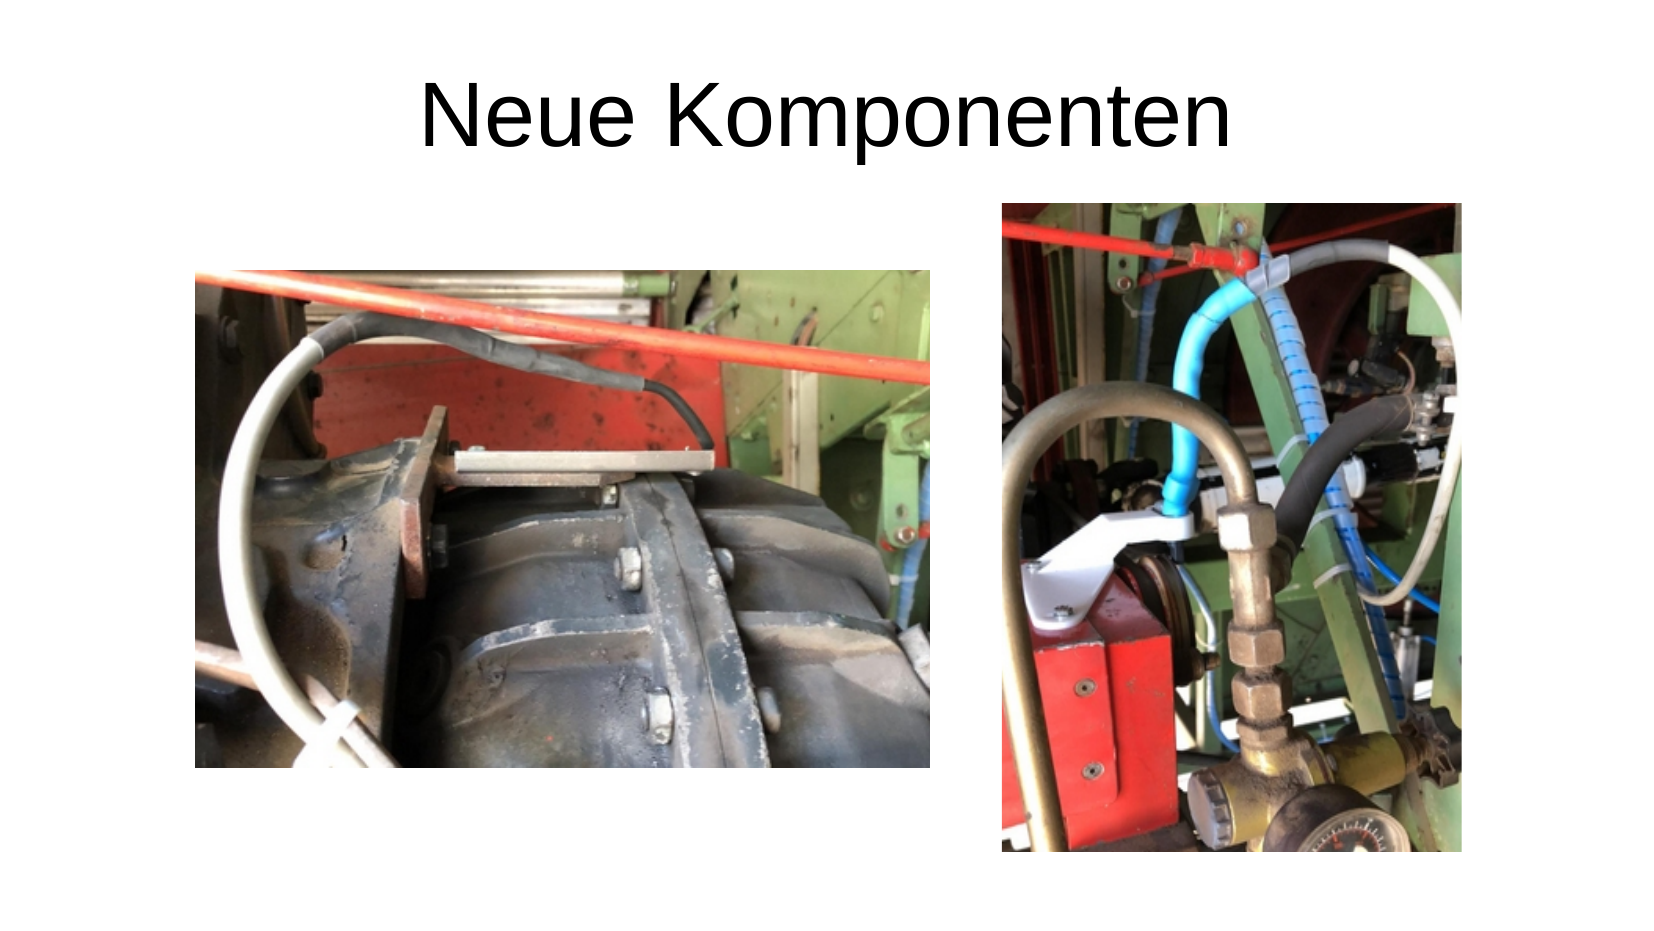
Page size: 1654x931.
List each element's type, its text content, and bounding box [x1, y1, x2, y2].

picture [195, 270, 931, 768]
picture [1001, 203, 1462, 852]
title Neue Komponenten [82, 37, 1571, 193]
